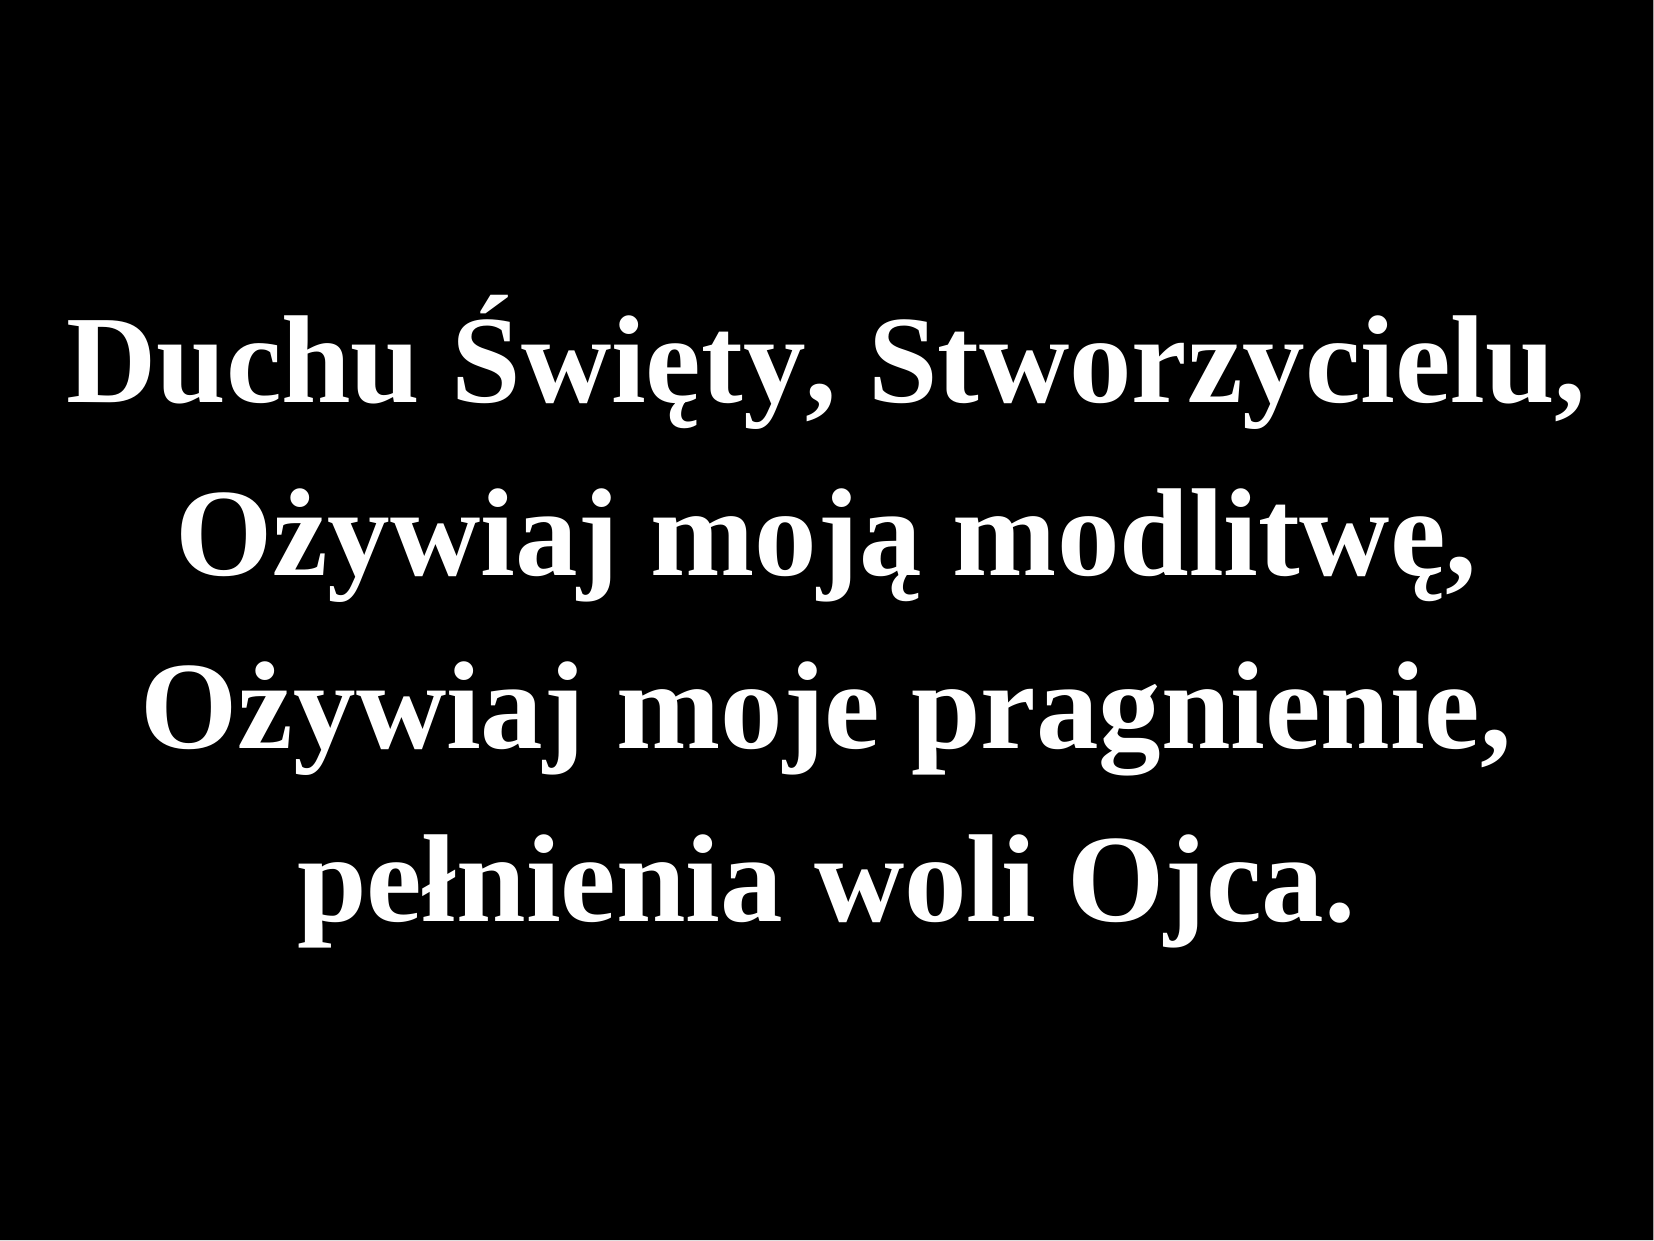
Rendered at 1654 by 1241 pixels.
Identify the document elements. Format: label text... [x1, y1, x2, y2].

title Duchu Święty, Stworzycielu, ppp Ożywiaj moją modlitwę, ppp Ożywiaj moje pragnienie, ppp pełnienia woli Ojca. [0, 0, 1654, 1241]
